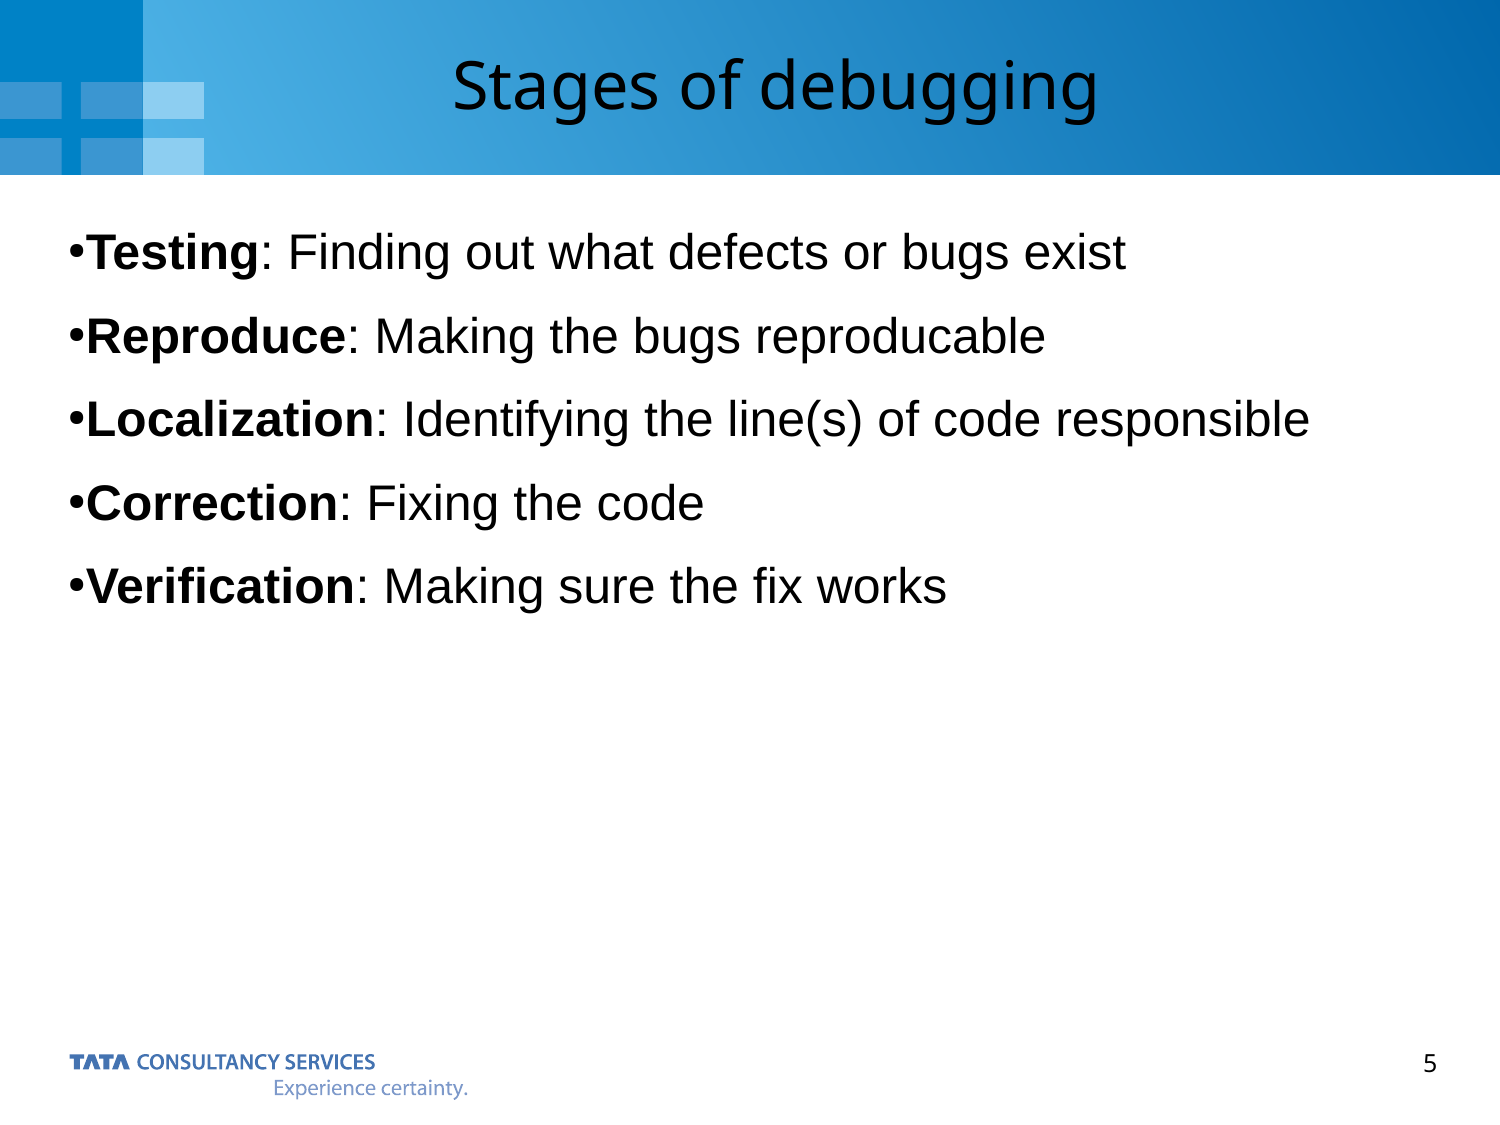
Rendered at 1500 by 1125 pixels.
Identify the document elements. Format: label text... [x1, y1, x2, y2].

text_box Testing: Finding out what defects or bugs exist Reproduce: Making the bugs reproducable Localization: Identifying the line(s) of code responsible Correction: Fixing the code Verification: Making sure the fix works [35, 188, 1465, 1040]
text_box Stages of debugging [224, 11, 1347, 154]
